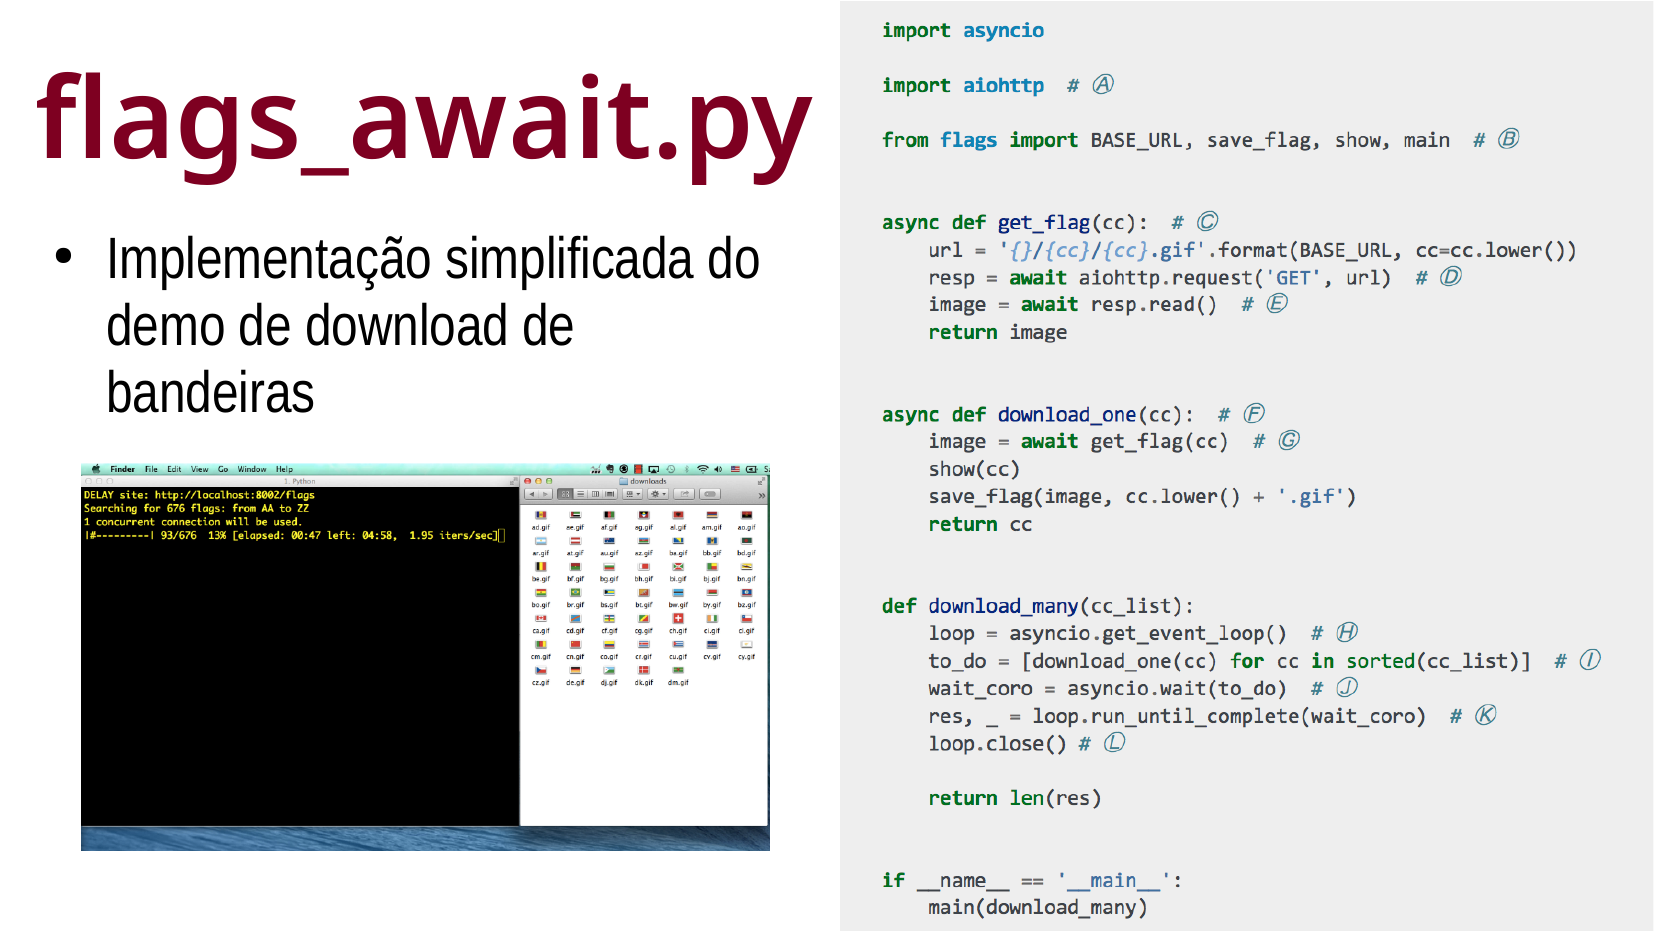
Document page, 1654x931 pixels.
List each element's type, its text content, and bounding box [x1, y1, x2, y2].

list Implementação simplificada do demo de download de bandeiras [35, 224, 780, 698]
picture [840, 1, 1654, 931]
picture [81, 463, 770, 851]
title flags_await.py [35, 37, 840, 193]
